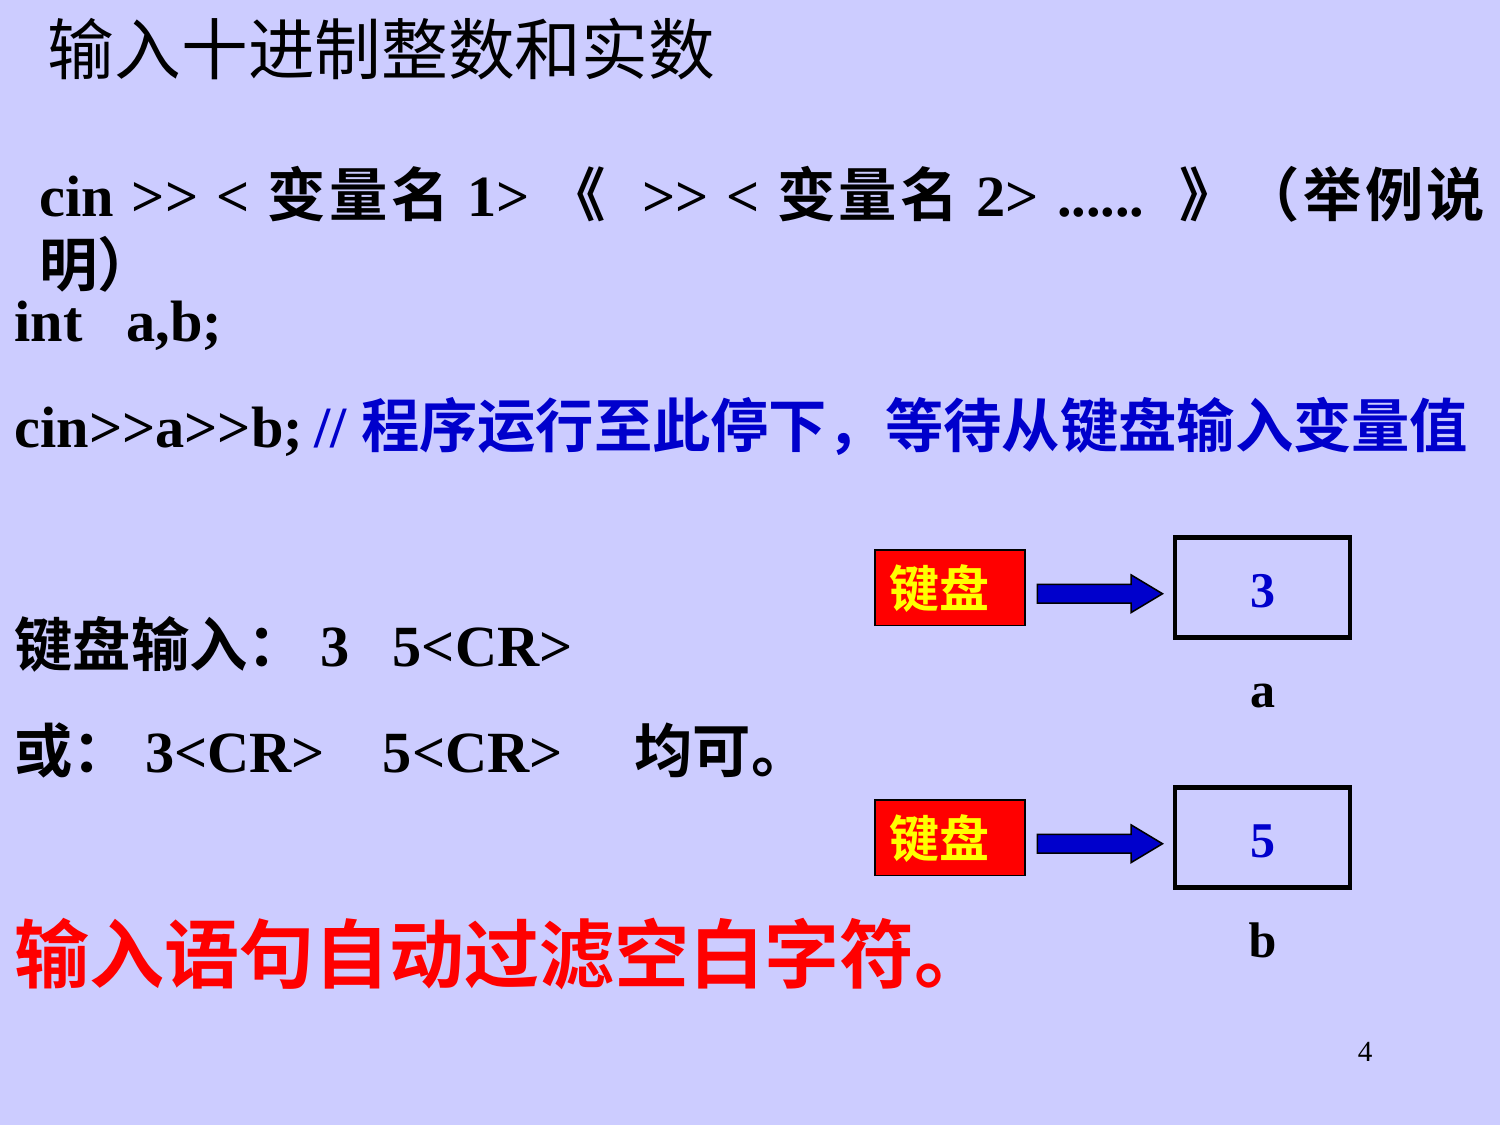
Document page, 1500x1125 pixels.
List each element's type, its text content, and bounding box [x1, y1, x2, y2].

text_box [1037, 824, 1163, 863]
text_box 键盘输入：3 5<CR> 或：3<CR> 5<CR> 均可。 [0, 600, 869, 792]
text_box 3 [1187, 549, 1338, 626]
text_box b [1187, 899, 1338, 976]
text_box 输入语句自动过滤空白字符。 [0, 899, 1476, 1006]
text_box [1037, 574, 1163, 613]
text_box int a,b; cin>>a>>b; //程序运行至此停下，等待从键盘输入变量值 [0, 275, 1500, 467]
text_box 键盘 [875, 799, 1026, 876]
text_box 输入十进制整数和实数 [0, 0, 1251, 96]
text_box 5 [1187, 799, 1338, 876]
text_box a [1187, 649, 1338, 726]
text_box 键盘 [875, 549, 1026, 626]
text_box <编号> [1074, 1025, 1388, 1101]
text_box cin >> <变量名1>《 >> <变量名2> ...... 》（举例说明） [24, 149, 1500, 275]
